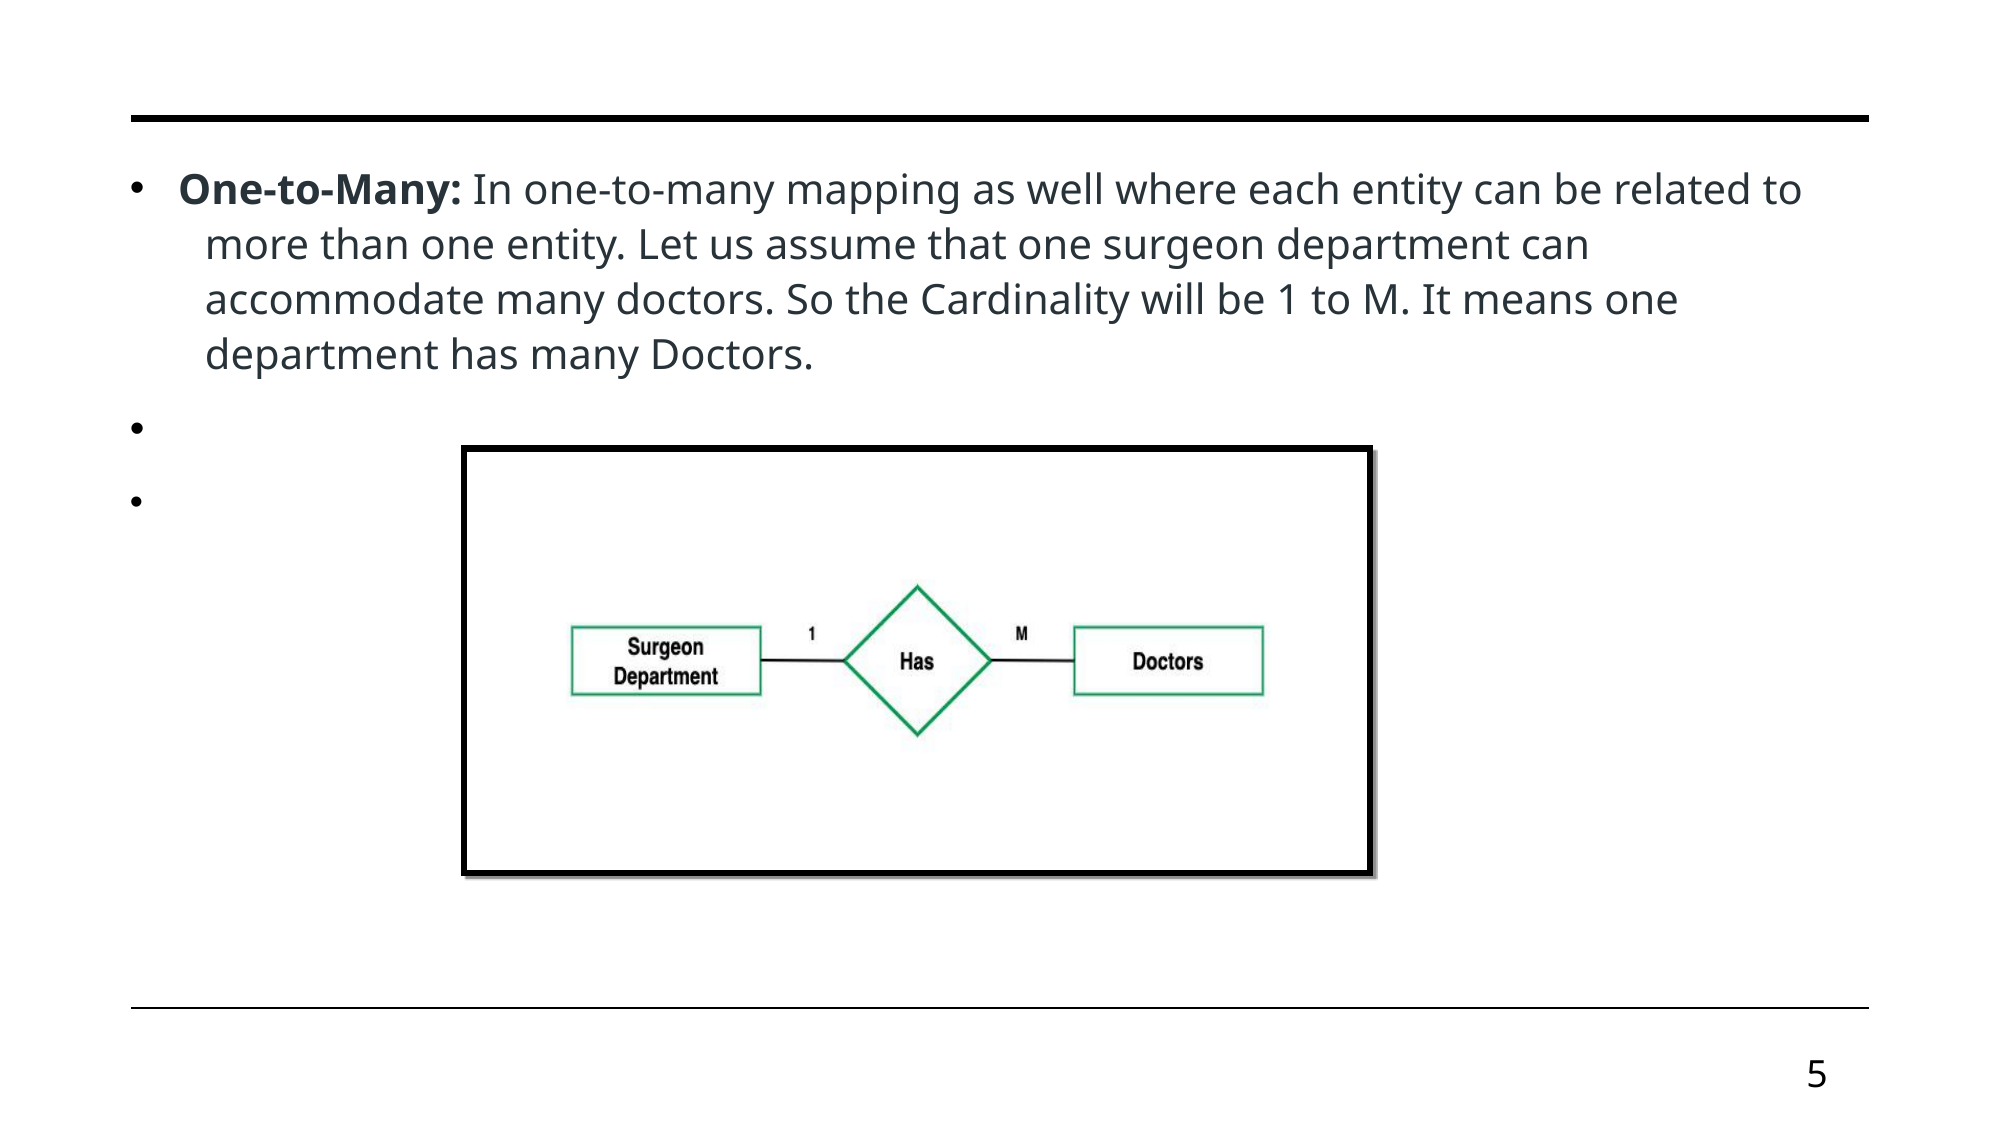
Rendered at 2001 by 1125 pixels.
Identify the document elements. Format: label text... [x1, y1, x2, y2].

list One-to-Many: In one-to-many mapping as well where each entity can be related to more than one entity. Let us assume that one surgeon department can accommodate many doctors. So the Cardinality will be 1 to M. It means one department has many Doctors. [114, 150, 1869, 973]
text_box [1372, 1042, 1902, 1103]
picture [466, 451, 1368, 871]
